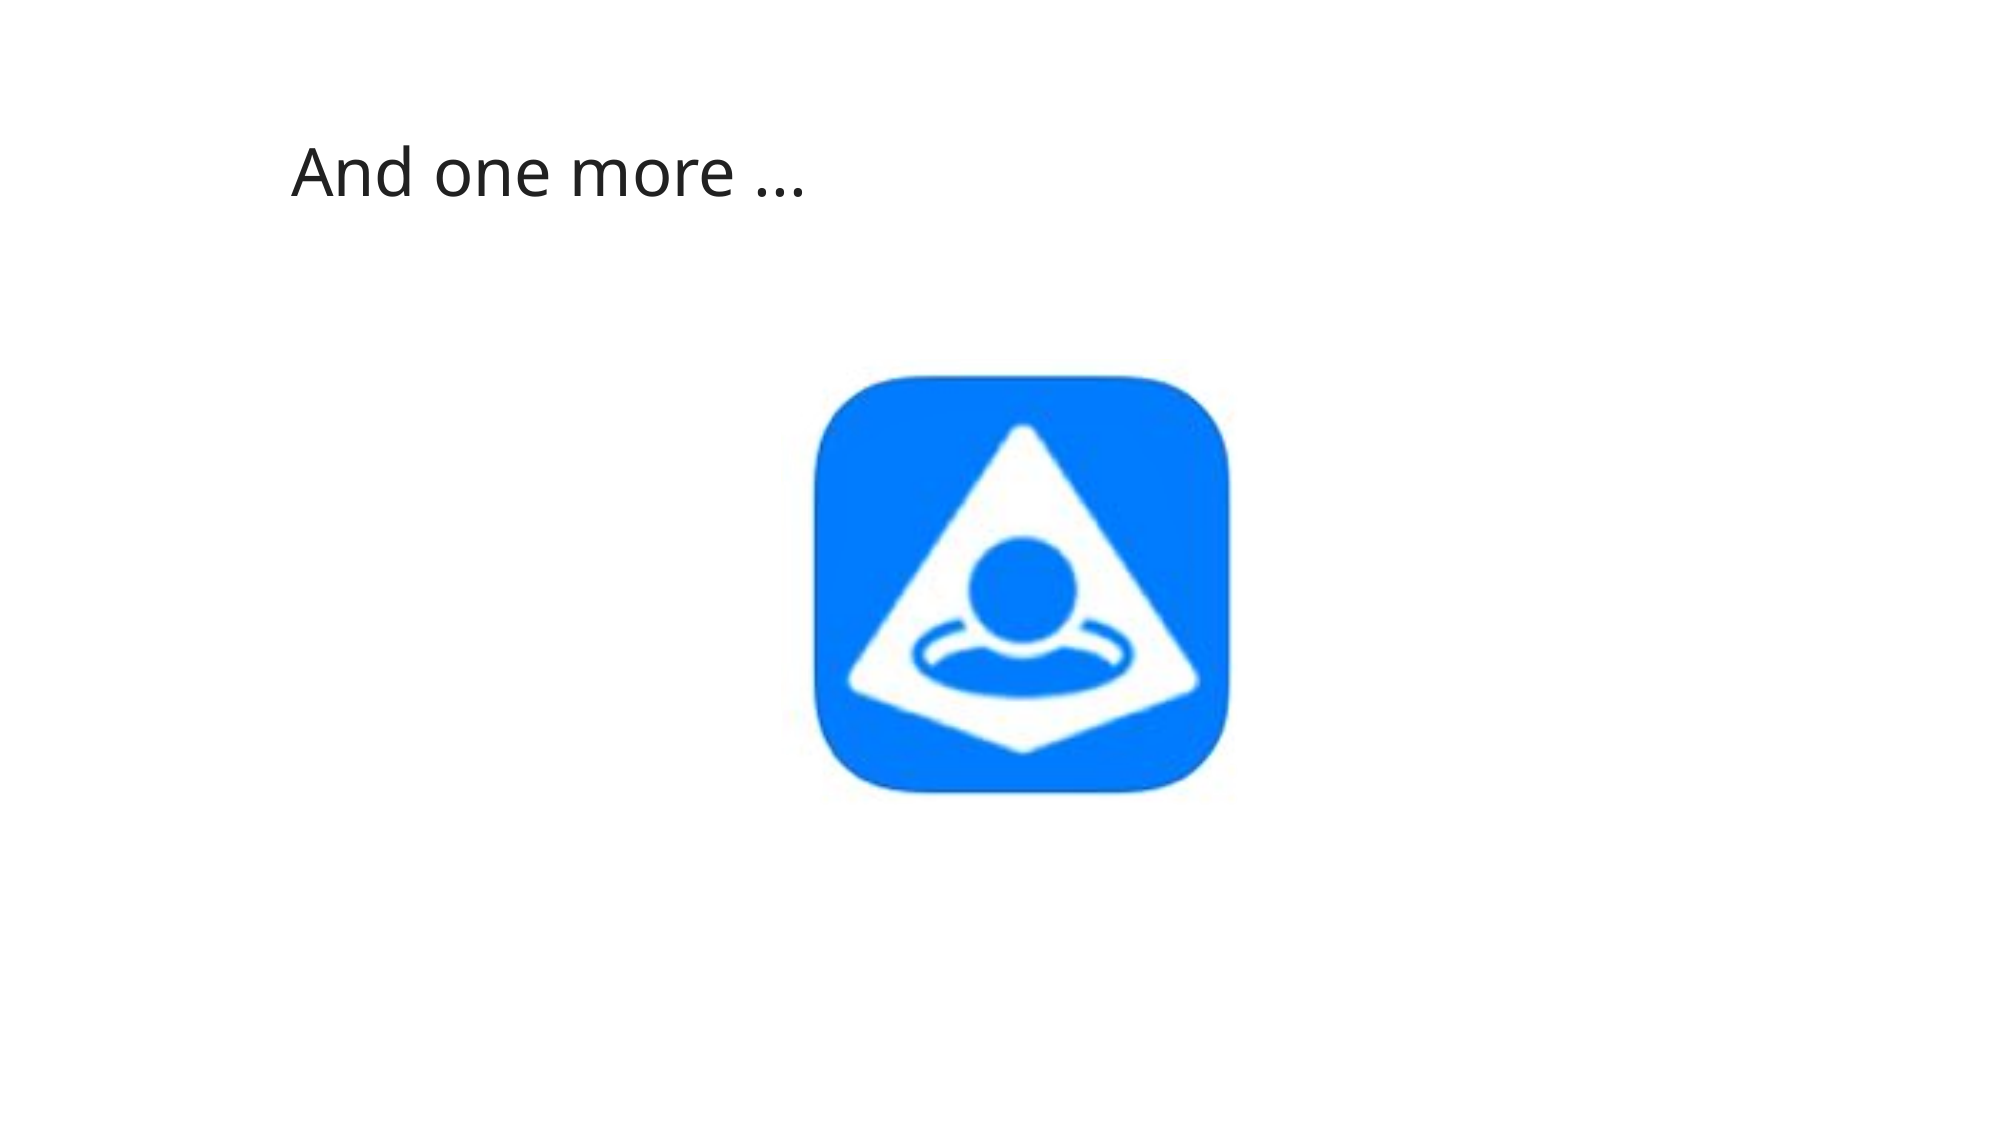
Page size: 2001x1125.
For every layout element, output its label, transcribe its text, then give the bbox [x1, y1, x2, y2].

text_box And one more ... [276, 122, 1762, 920]
picture [781, 359, 1261, 825]
